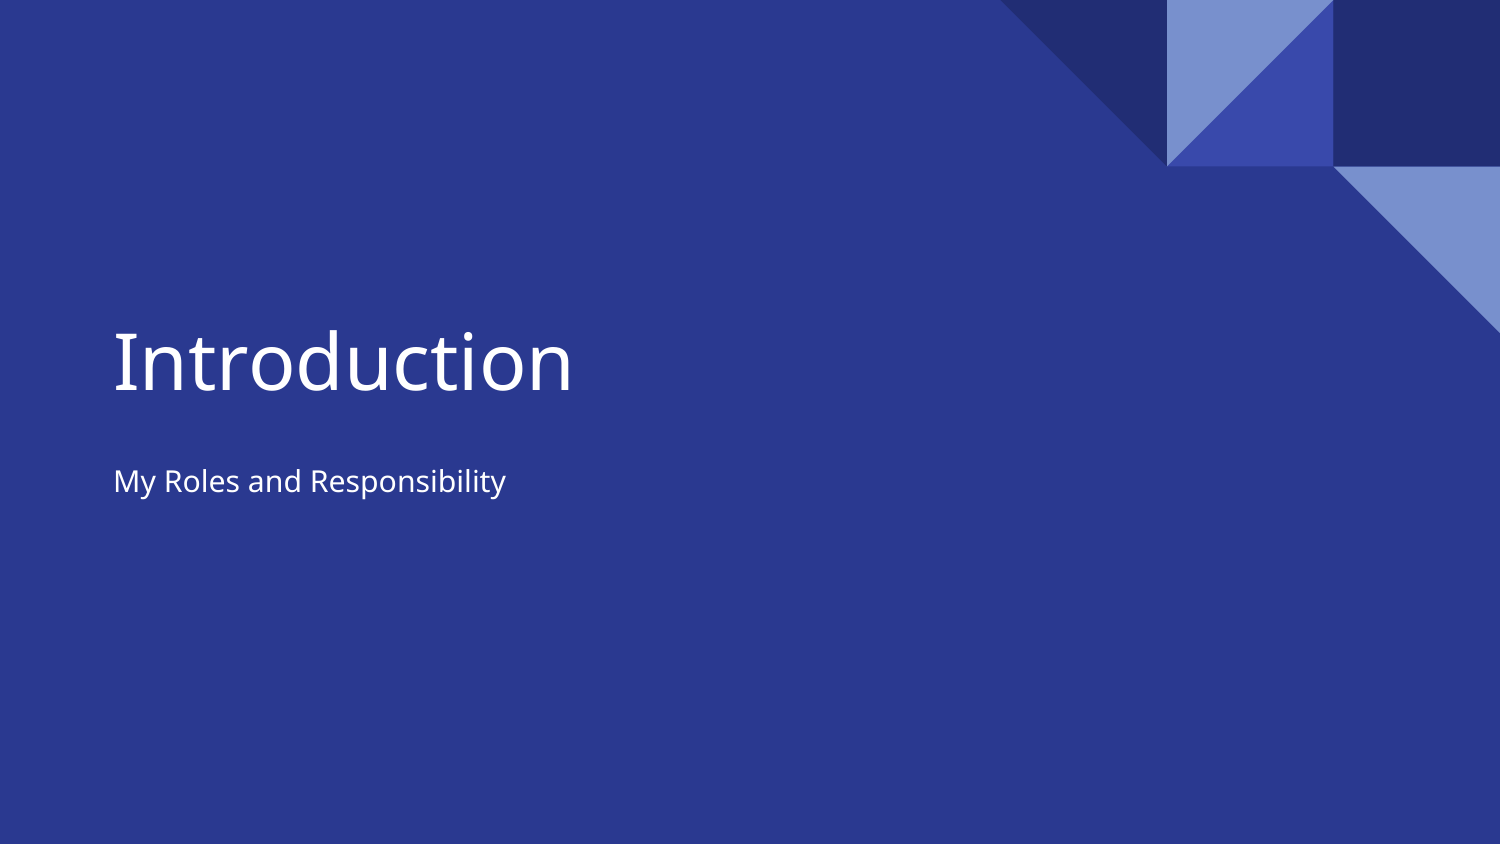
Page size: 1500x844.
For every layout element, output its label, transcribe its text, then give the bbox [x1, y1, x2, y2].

title Introduction [98, 291, 1447, 429]
subtitle My Roles and Responsibility [98, 445, 1447, 517]
